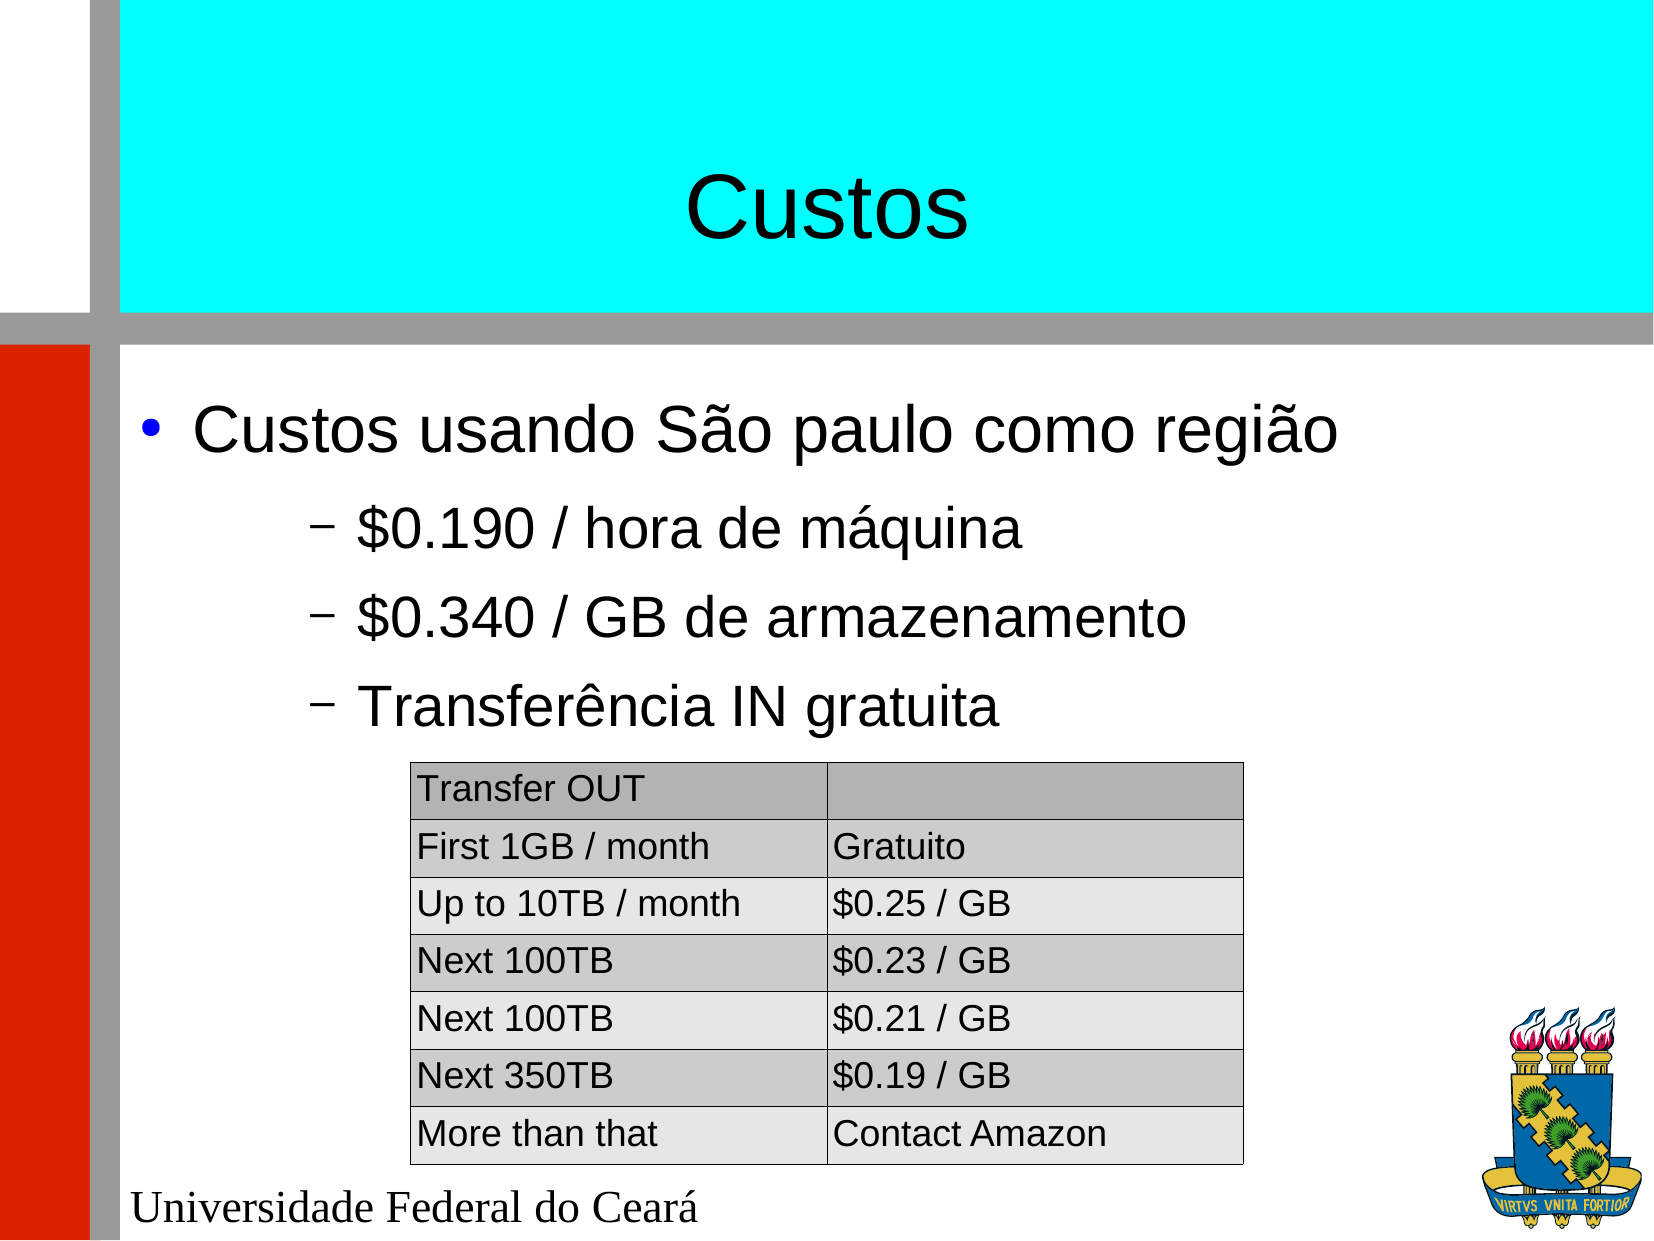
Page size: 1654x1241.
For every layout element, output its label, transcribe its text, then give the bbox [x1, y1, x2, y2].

table_cell Next 100TB [411, 992, 827, 1049]
table_cell Gratuito [828, 820, 1243, 877]
table_cell $0.25 / GB [828, 878, 1243, 934]
table_cell More than that [411, 1107, 827, 1164]
table_cell $0.23 / GB [828, 935, 1243, 991]
table_header [828, 763, 1243, 819]
table_cell First 1GB / month [411, 820, 827, 877]
table_header Transfer OUT [411, 763, 827, 819]
table_cell Next 350TB [411, 1050, 827, 1106]
title Custos [121, 102, 1534, 310]
table_cell $0.19 / GB [828, 1050, 1243, 1106]
table_cell $0.21 / GB [828, 992, 1243, 1049]
list Custos usando São paulo como região $0.190 / hora de máquina $0.340 / GB de armazenamento Transferência IN gratuita [121, 391, 1534, 1111]
table_cell Next 100TB [411, 935, 827, 991]
table_cell Up to 10TB / month [411, 878, 827, 934]
table_cell Contact Amazon [828, 1107, 1243, 1164]
